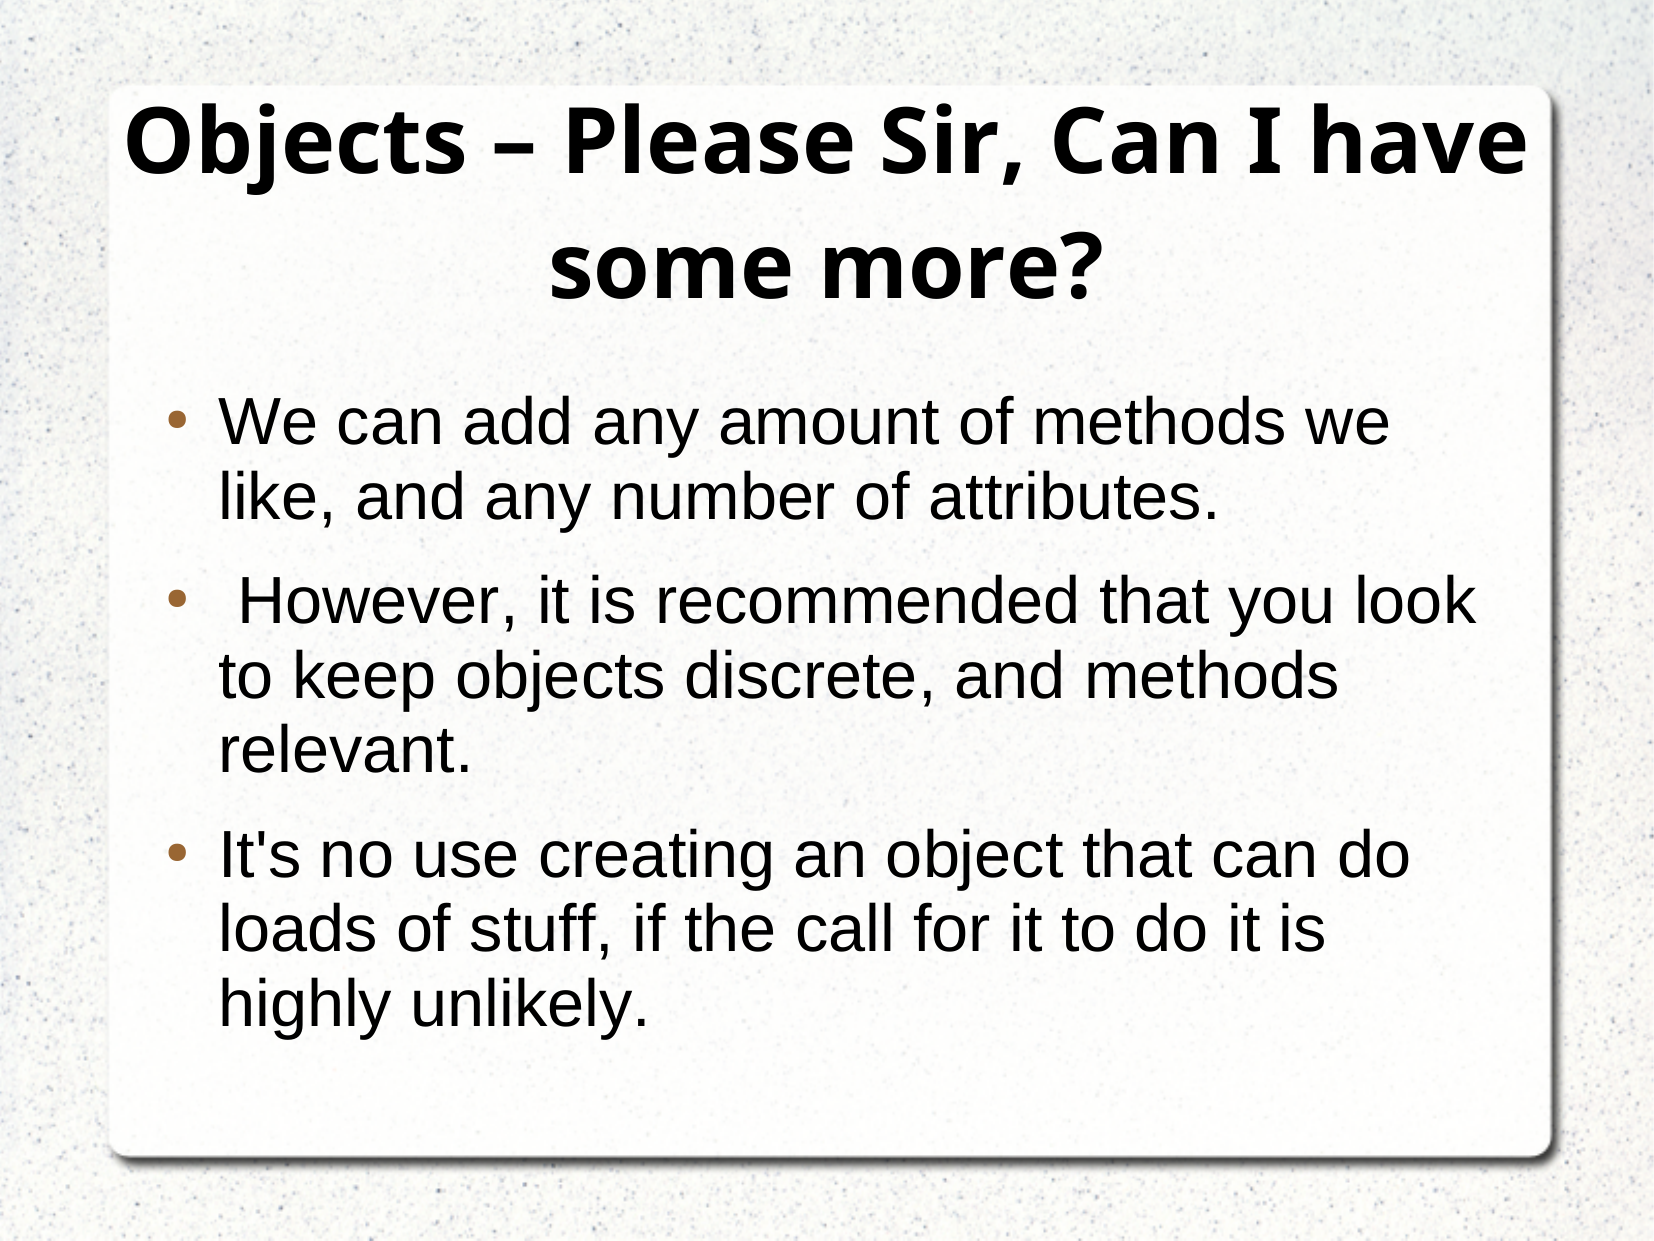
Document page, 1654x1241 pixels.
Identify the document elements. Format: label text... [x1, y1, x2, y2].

picture [0, 0, 1654, 1241]
list We can add any amount of methods we like, and any number of attributes. However, it is recommended that you look to keep objects discrete, and methods relevant. It's no use creating an object that can do loads of stuff, if the call for it to do it is highly unlikely. [147, 383, 1506, 1040]
title Objects – Please Sir, Can I have some more? [118, 88, 1536, 312]
